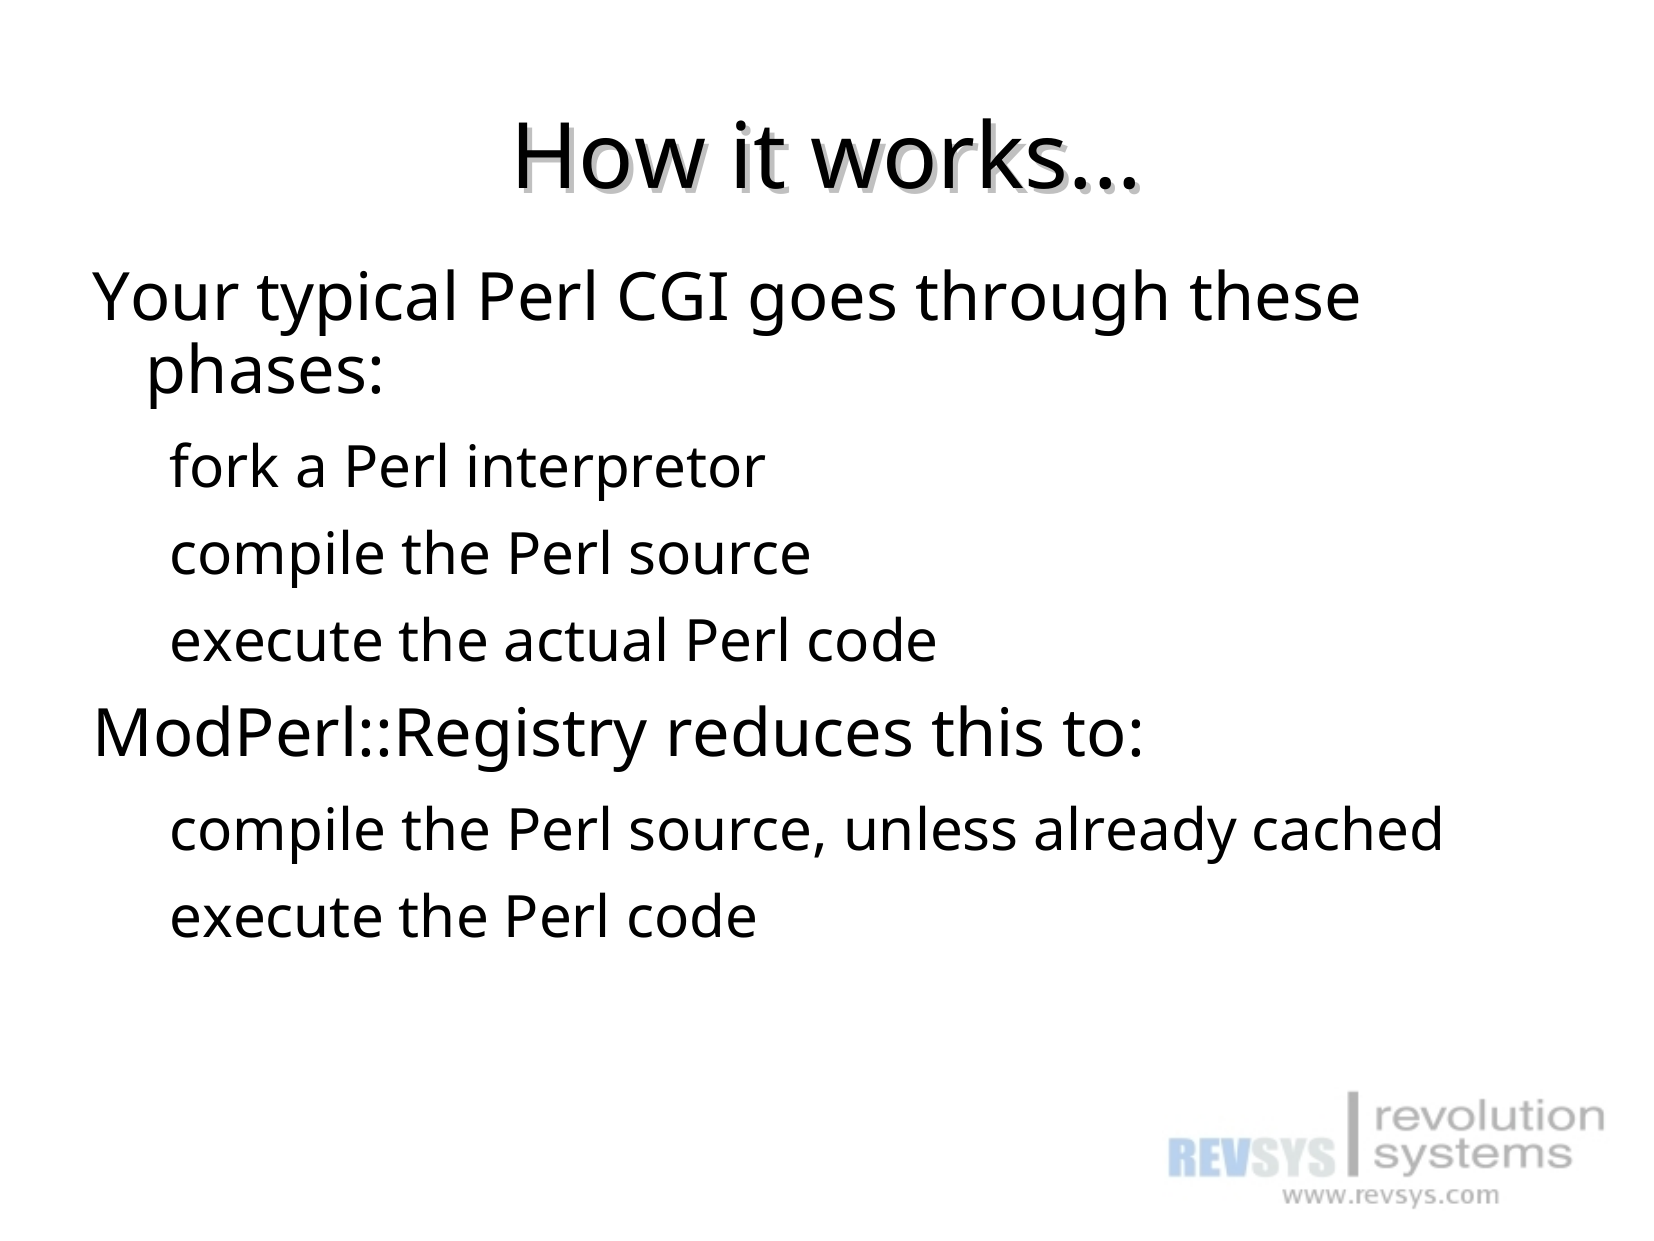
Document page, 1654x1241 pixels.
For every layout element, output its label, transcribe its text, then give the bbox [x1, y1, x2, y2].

picture [1162, 1087, 1613, 1211]
list Your typical Perl CGI goes through these phases: fork a Perl interpretor compile the Perl source execute the actual Perl code ModPerl::Registry reduces this to: compile the Perl source, unless already cached execute the Perl code [75, 262, 1563, 1082]
title How it works... [82, 49, 1571, 257]
